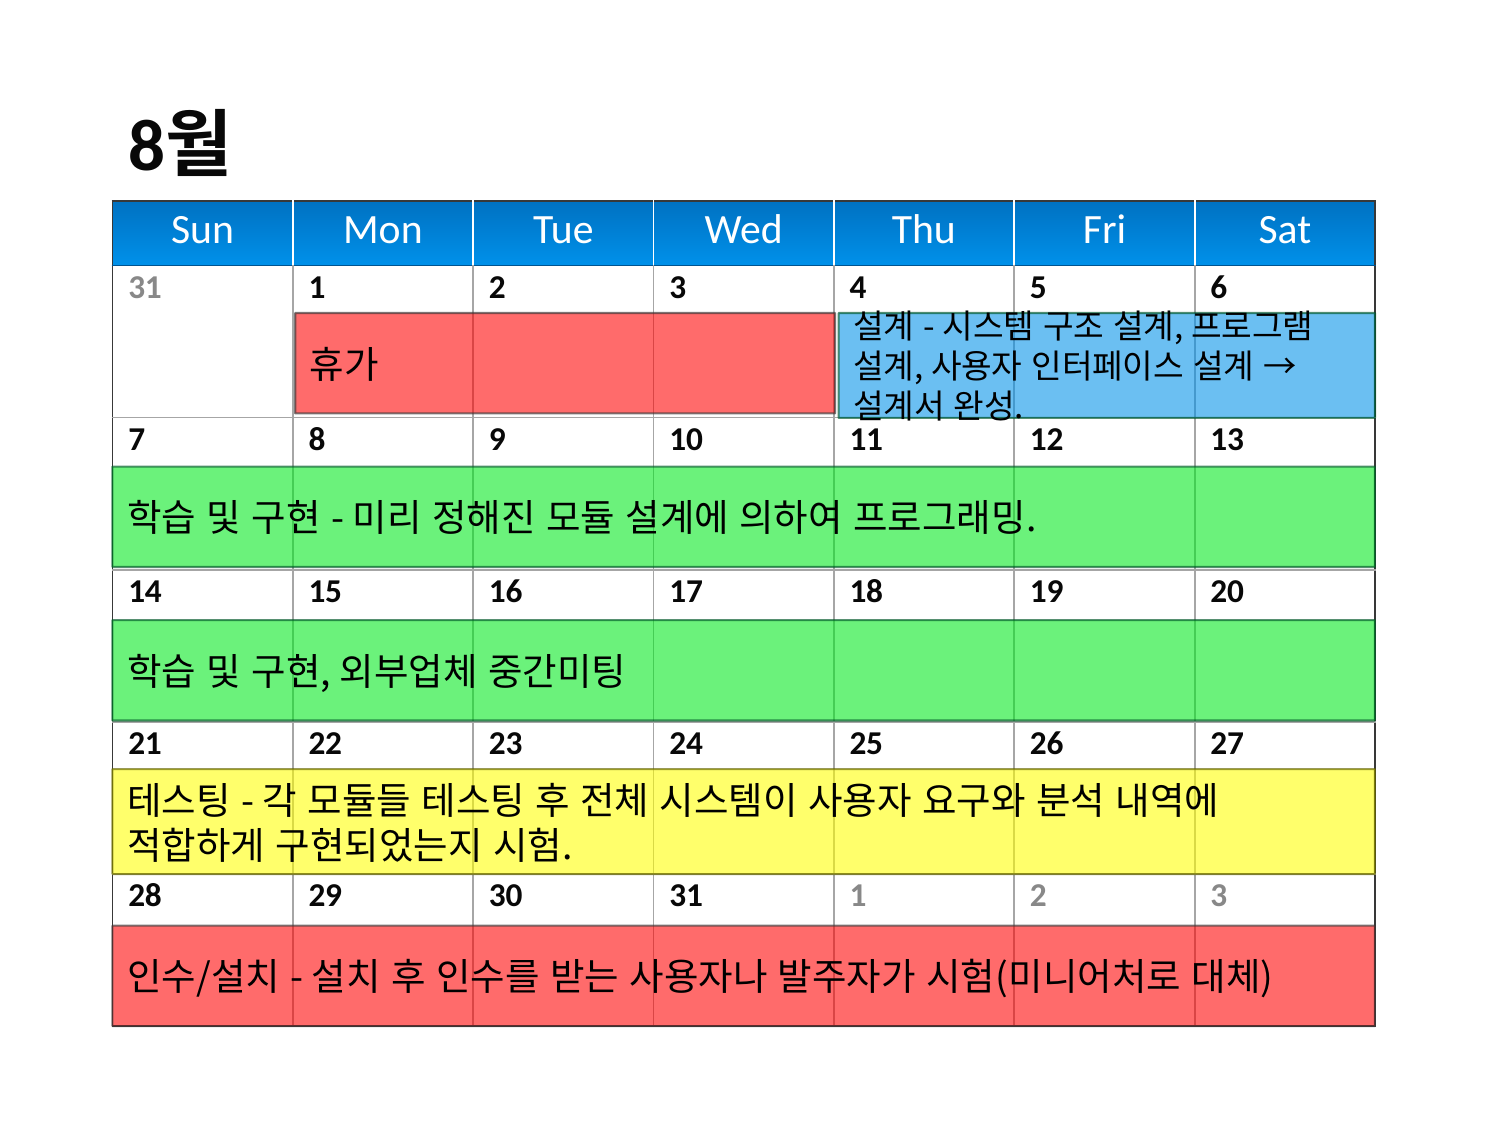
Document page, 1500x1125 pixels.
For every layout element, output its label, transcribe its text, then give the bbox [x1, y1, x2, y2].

table_cell 3 [654, 266, 833, 312]
table_cell 21 [113, 723, 292, 769]
table_cell 14 [113, 571, 292, 620]
text_box 테스팅 - 각 모듈들 테스팅 후 전체 시스템이 사용자 요구와 분석 내역에 적합하게 구현되었는지 시험. [112, 769, 1375, 875]
table_cell Sun [113, 202, 292, 265]
table_cell 5 [1015, 266, 1194, 312]
table_cell 13 [1196, 418, 1374, 466]
table_cell 15 [294, 571, 472, 620]
table_cell 9 [474, 418, 653, 466]
table_header 8월 [113, 76, 1374, 200]
table_cell 1 [294, 266, 472, 417]
table_cell 20 [1196, 571, 1374, 620]
table_cell 28 [113, 875, 292, 925]
table_cell 17 [654, 571, 833, 620]
table_cell 23 [474, 723, 653, 769]
table_cell 18 [835, 571, 1013, 620]
table_cell 3 [1196, 875, 1374, 925]
table_cell 16 [474, 571, 653, 620]
table_cell 4 [835, 266, 1013, 417]
table_cell Fri [1015, 202, 1194, 265]
table_cell 22 [294, 723, 472, 769]
table_cell Sat [1196, 202, 1374, 265]
text_box 학습 및 구현 - 미리 정해진 모듈 설계에 의하여 프로그래밍. [112, 466, 1375, 567]
table_cell 29 [294, 875, 472, 925]
table_cell 2 [474, 266, 653, 312]
table_cell Mon [294, 202, 472, 265]
table_cell 30 [474, 875, 653, 925]
text_box 휴가 [295, 312, 836, 414]
text_box 설계 - 시스템 구조 설계, 프로그램 설계, 사용자 인터페이스 설계 → 설계서 완성. [838, 312, 1375, 418]
table_cell 7 [113, 418, 292, 466]
table_cell 31 [113, 266, 292, 417]
table_cell Wed [654, 202, 833, 265]
table_cell 1 [835, 875, 1013, 925]
table_cell 8 [294, 418, 472, 466]
text_box 학습 및 구현, 외부업체 중간미팅 [112, 620, 1375, 721]
table_cell 25 [835, 723, 1013, 769]
table_cell 12 [1015, 418, 1194, 466]
table_cell 2 [1015, 875, 1194, 925]
table_cell Tue [474, 202, 653, 265]
table_cell 31 [654, 875, 833, 925]
text_box 인수/설치 - 설치 후 인수를 받는 사용자나 발주자가 시험(미니어처로 대체) [112, 925, 1375, 1027]
table_cell 10 [654, 418, 833, 466]
table_cell 19 [1015, 571, 1194, 620]
table_cell 26 [1015, 723, 1194, 769]
table_cell 27 [1196, 723, 1374, 769]
table_cell Thu [835, 202, 1013, 265]
table_cell 6 [1196, 266, 1374, 312]
table_cell 11 [835, 418, 1013, 466]
table_cell 24 [654, 723, 833, 769]
